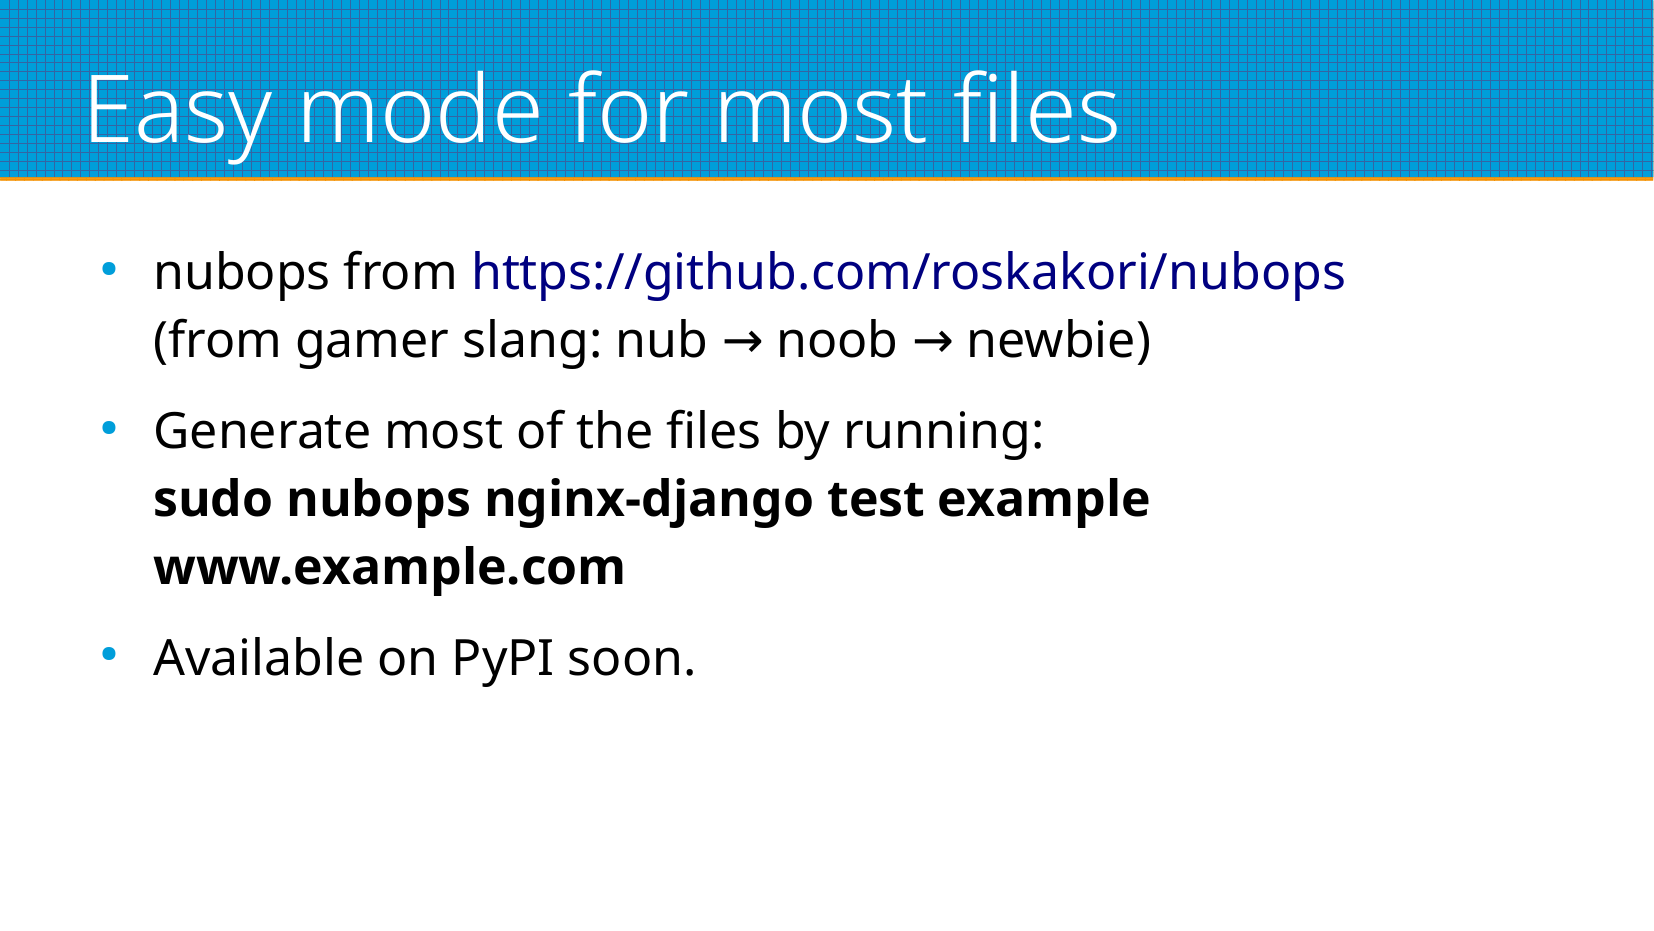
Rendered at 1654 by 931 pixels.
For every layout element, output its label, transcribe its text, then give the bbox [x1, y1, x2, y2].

title Easy mode for most files [82, 14, 1571, 171]
list nubops from https://github.com/roskakori/nubops (from gamer slang: nub → noob → newbie) Generate most of the files by running: sudo nubops nginx-django test example www.example.com Available on PyPI soon. [82, 236, 1563, 811]
